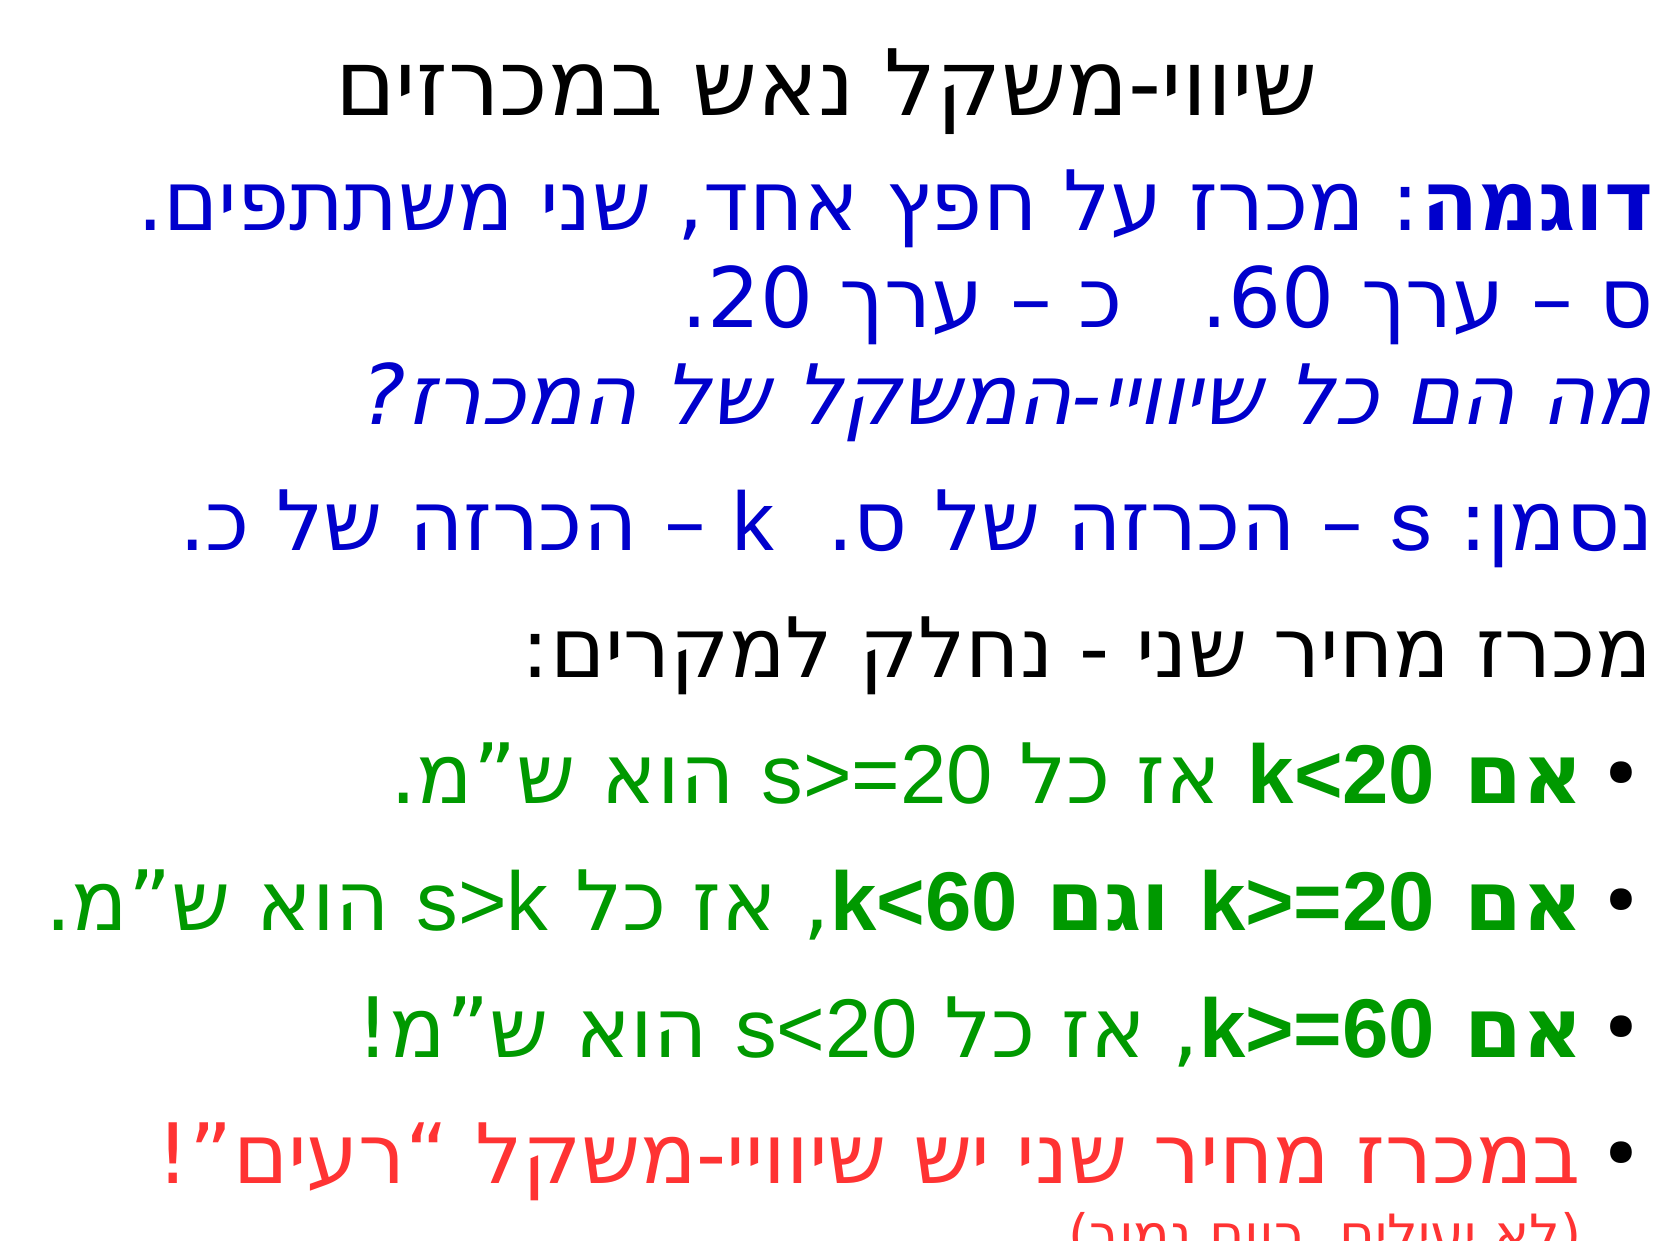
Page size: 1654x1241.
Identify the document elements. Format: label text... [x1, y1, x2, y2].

list דוגמה: מכרז על חפץ אחד, שני משתתפים. ס – ערך 60. כ – ערך 20. מה הם כל שיוויי-המשקל של המכרז? נסמן: s – הכרזה של ס. k – הכרזה של כ. מכרז מחיר שני - נחלק למקרים: אם k<20 אז כל s>=20 הוא ש”מ. אם k>=20 וגם k<60, אז כל s>k הוא ש”מ. אם k>=60, אז כל s<20 הוא ש”מ! במכרז מחיר שני יש שיוויי-משקל “רעים”! (לא יעילים, רווח נמוך) [32, 152, 1654, 1241]
title שיווי-משקל נאש במכרזים [82, 32, 1571, 136]
